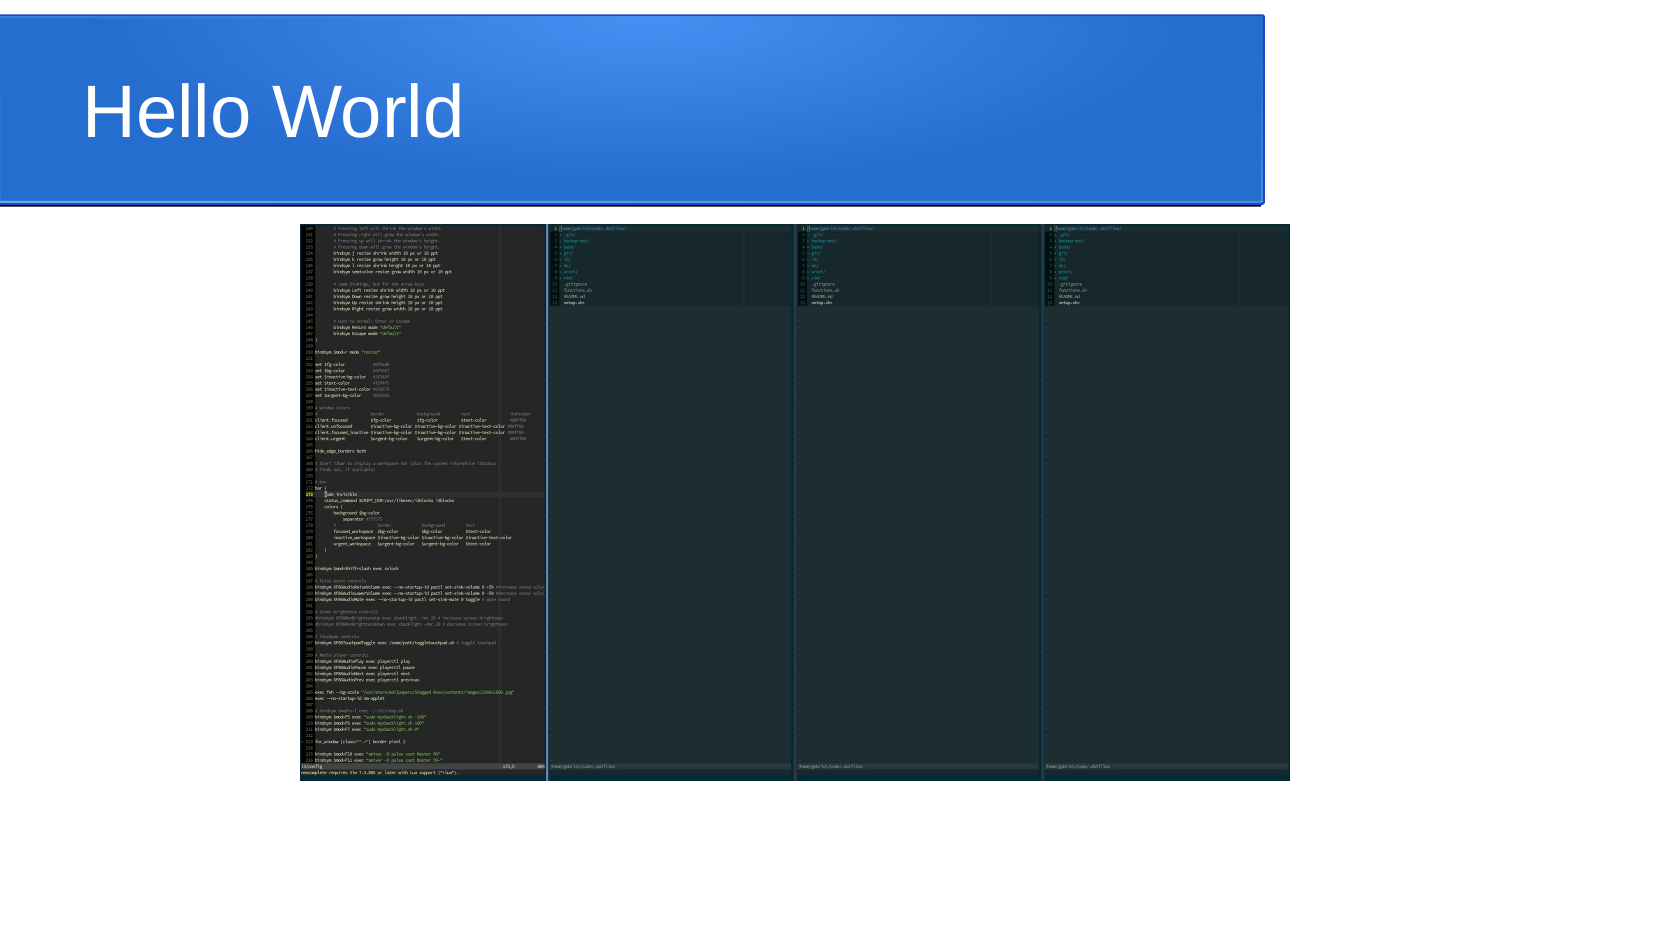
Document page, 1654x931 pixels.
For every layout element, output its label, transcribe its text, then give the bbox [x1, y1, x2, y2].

picture [300, 224, 791, 781]
picture [1041, 224, 1288, 781]
picture [793, 224, 1038, 781]
title Hello World [82, 35, 1235, 189]
